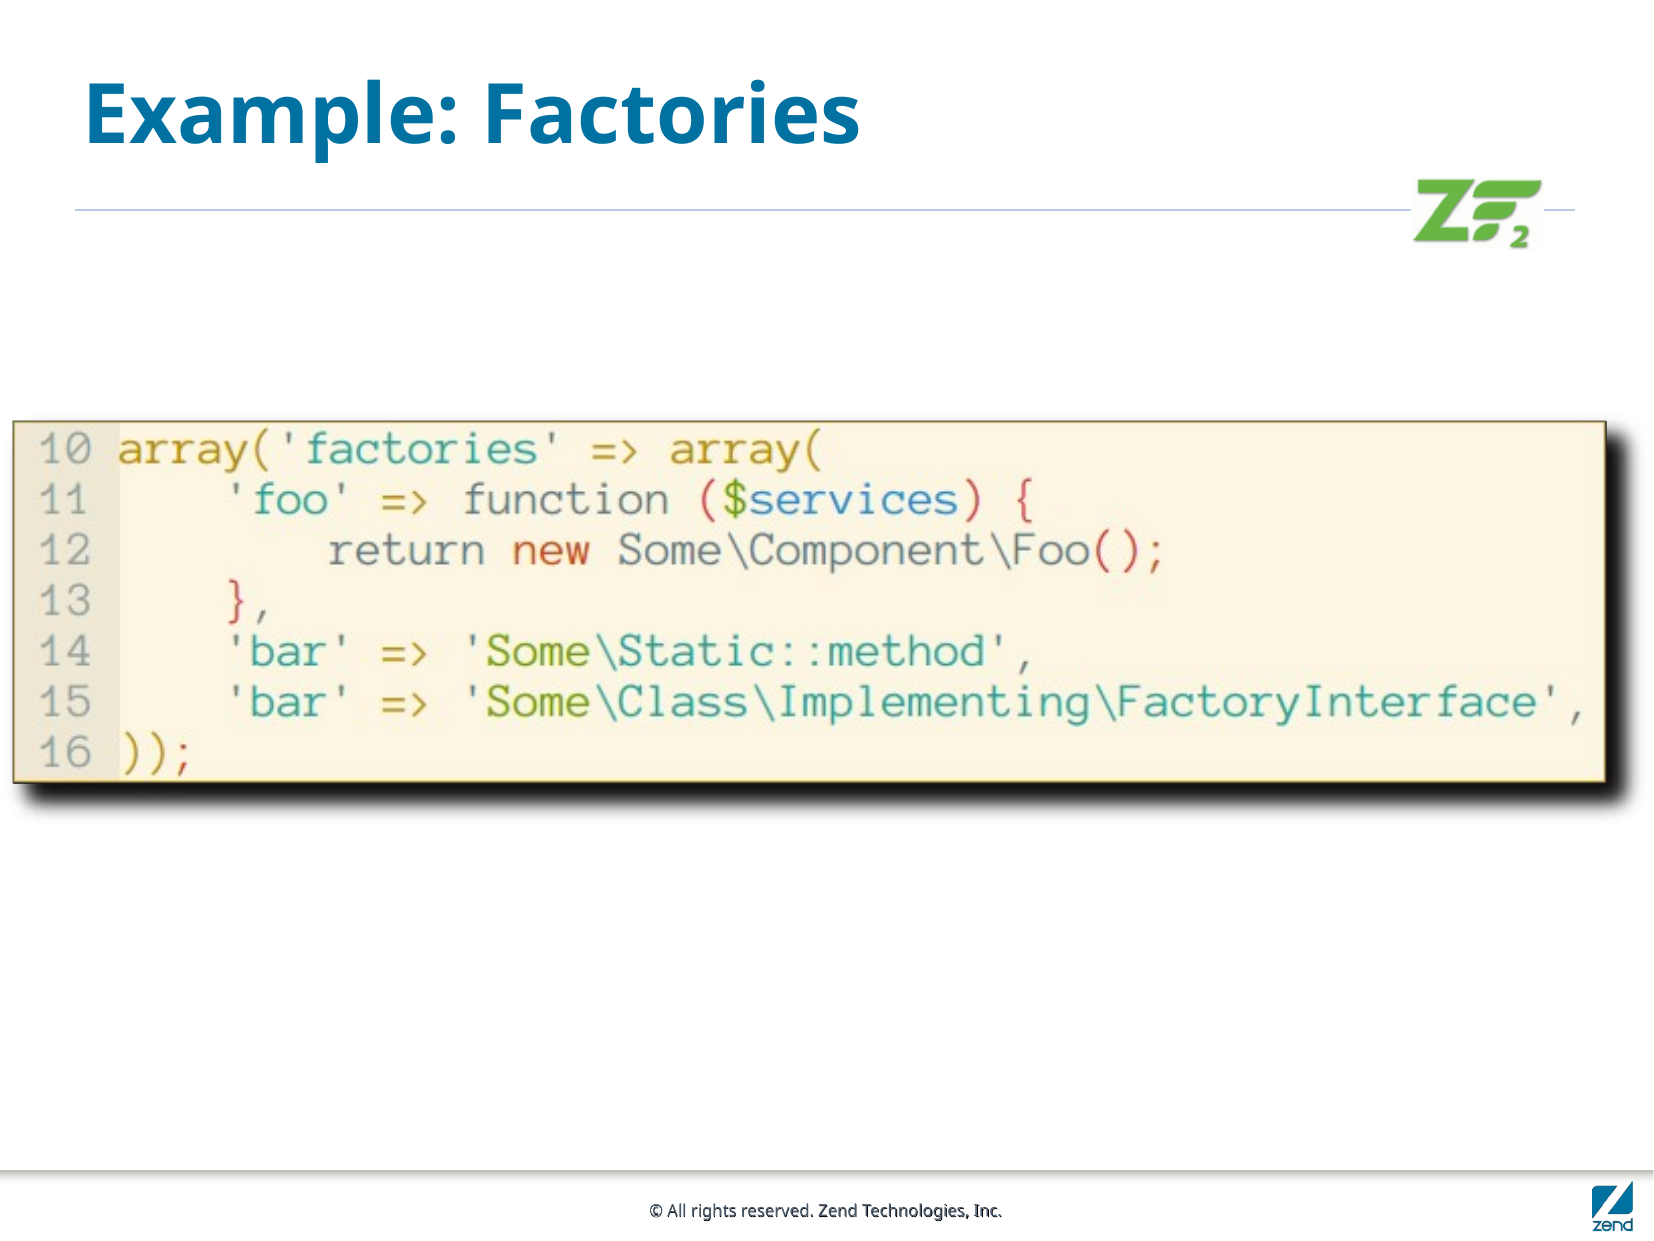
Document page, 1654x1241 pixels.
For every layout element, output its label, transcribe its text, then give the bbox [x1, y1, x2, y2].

picture [0, 1170, 1654, 1232]
title Example: Factories [82, 41, 1489, 169]
picture [1411, 177, 1544, 250]
picture [0, 407, 1653, 830]
